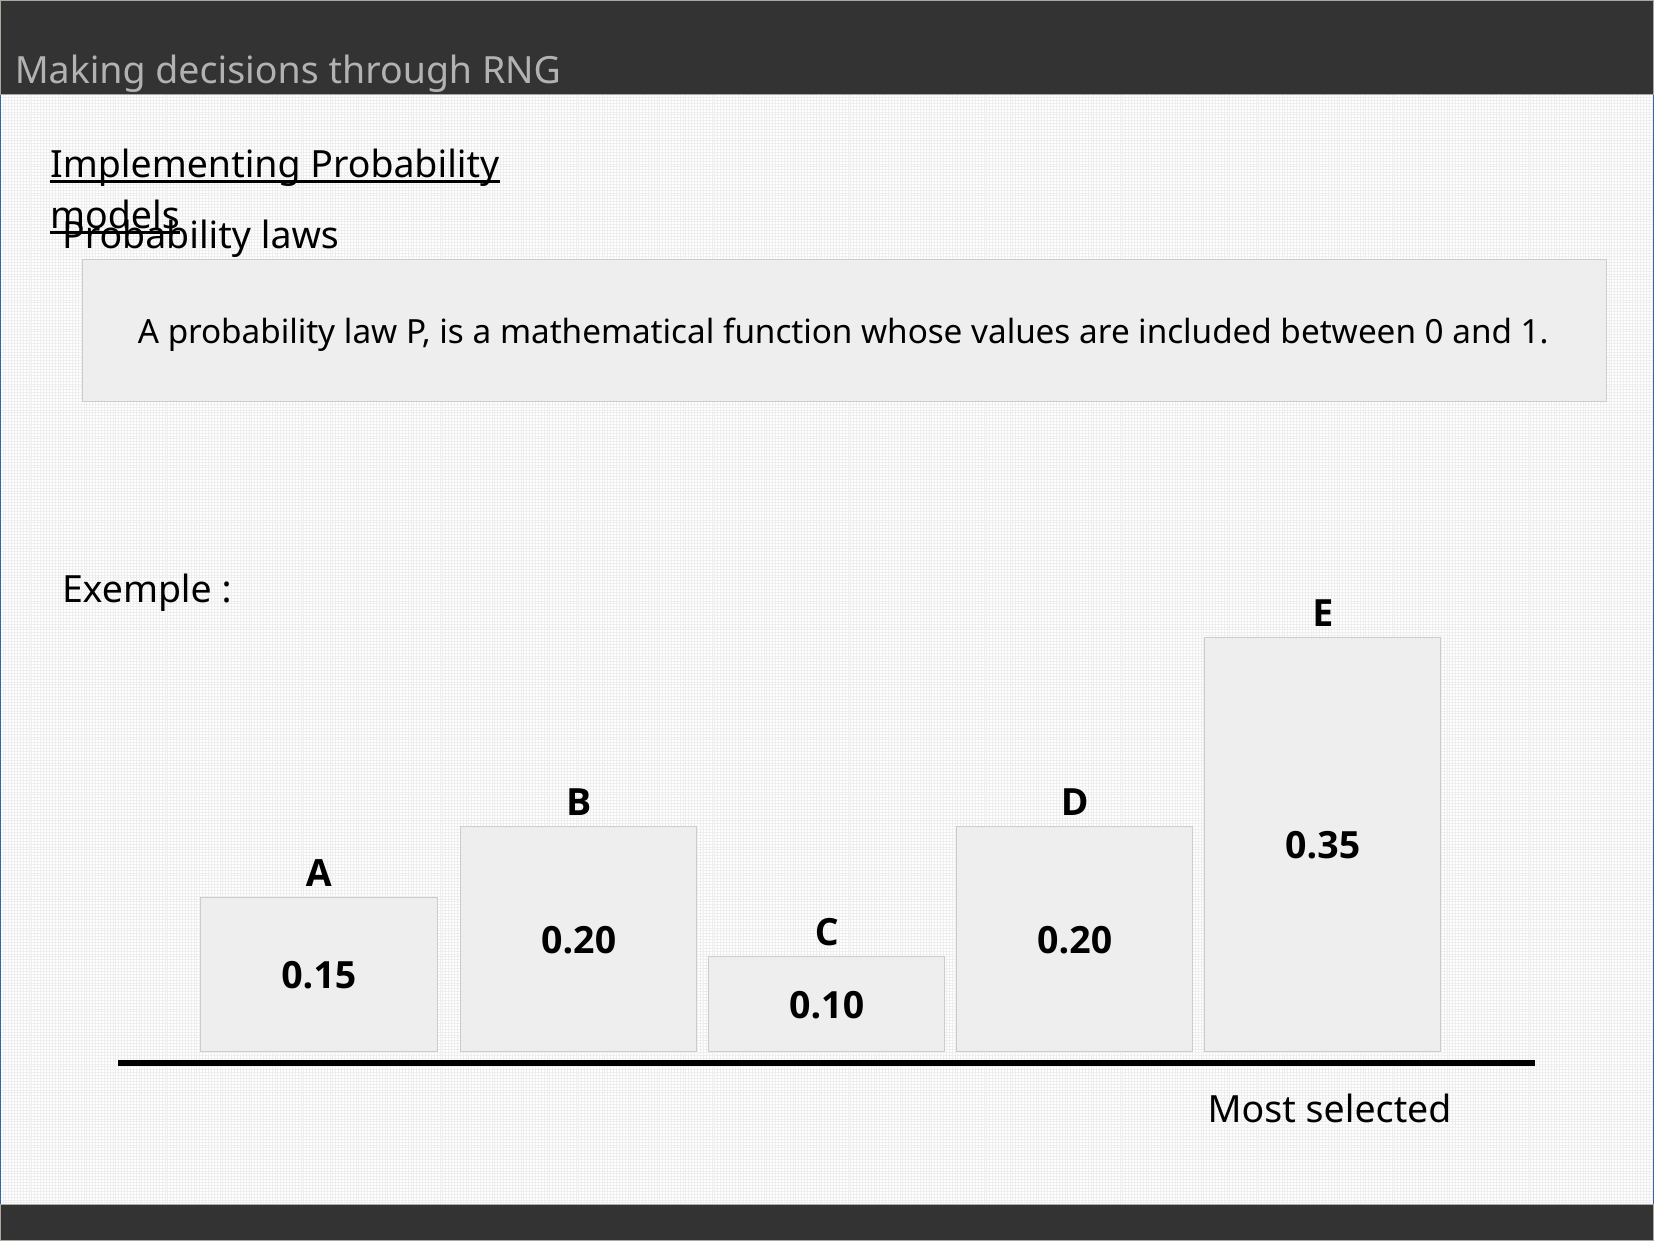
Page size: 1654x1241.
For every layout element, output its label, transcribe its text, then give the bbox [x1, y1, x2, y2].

text_box Probability laws [47, 201, 686, 260]
text_box 0.15 [200, 898, 438, 1052]
text_box 0.20 [460, 827, 697, 1052]
text_box Implementing Probability models [35, 129, 638, 189]
text_box E [1204, 578, 1441, 638]
text_box Exemple : [47, 555, 686, 615]
text_box A [200, 838, 438, 898]
text_box [0, 0, 1654, 1241]
text_box C [708, 897, 945, 957]
text_box B [460, 767, 697, 827]
text_box A probability law P, is a mathematical function whose values are included between 0 and 1. [82, 259, 1607, 402]
text_box 0.20 [956, 827, 1193, 1052]
text_box Most selected [1192, 1074, 1654, 1134]
text_box D [956, 767, 1193, 827]
text_box Making decisions through RNG [0, 35, 650, 95]
text_box 0.10 [708, 957, 945, 1052]
text_box 0.35 [1204, 638, 1441, 1052]
